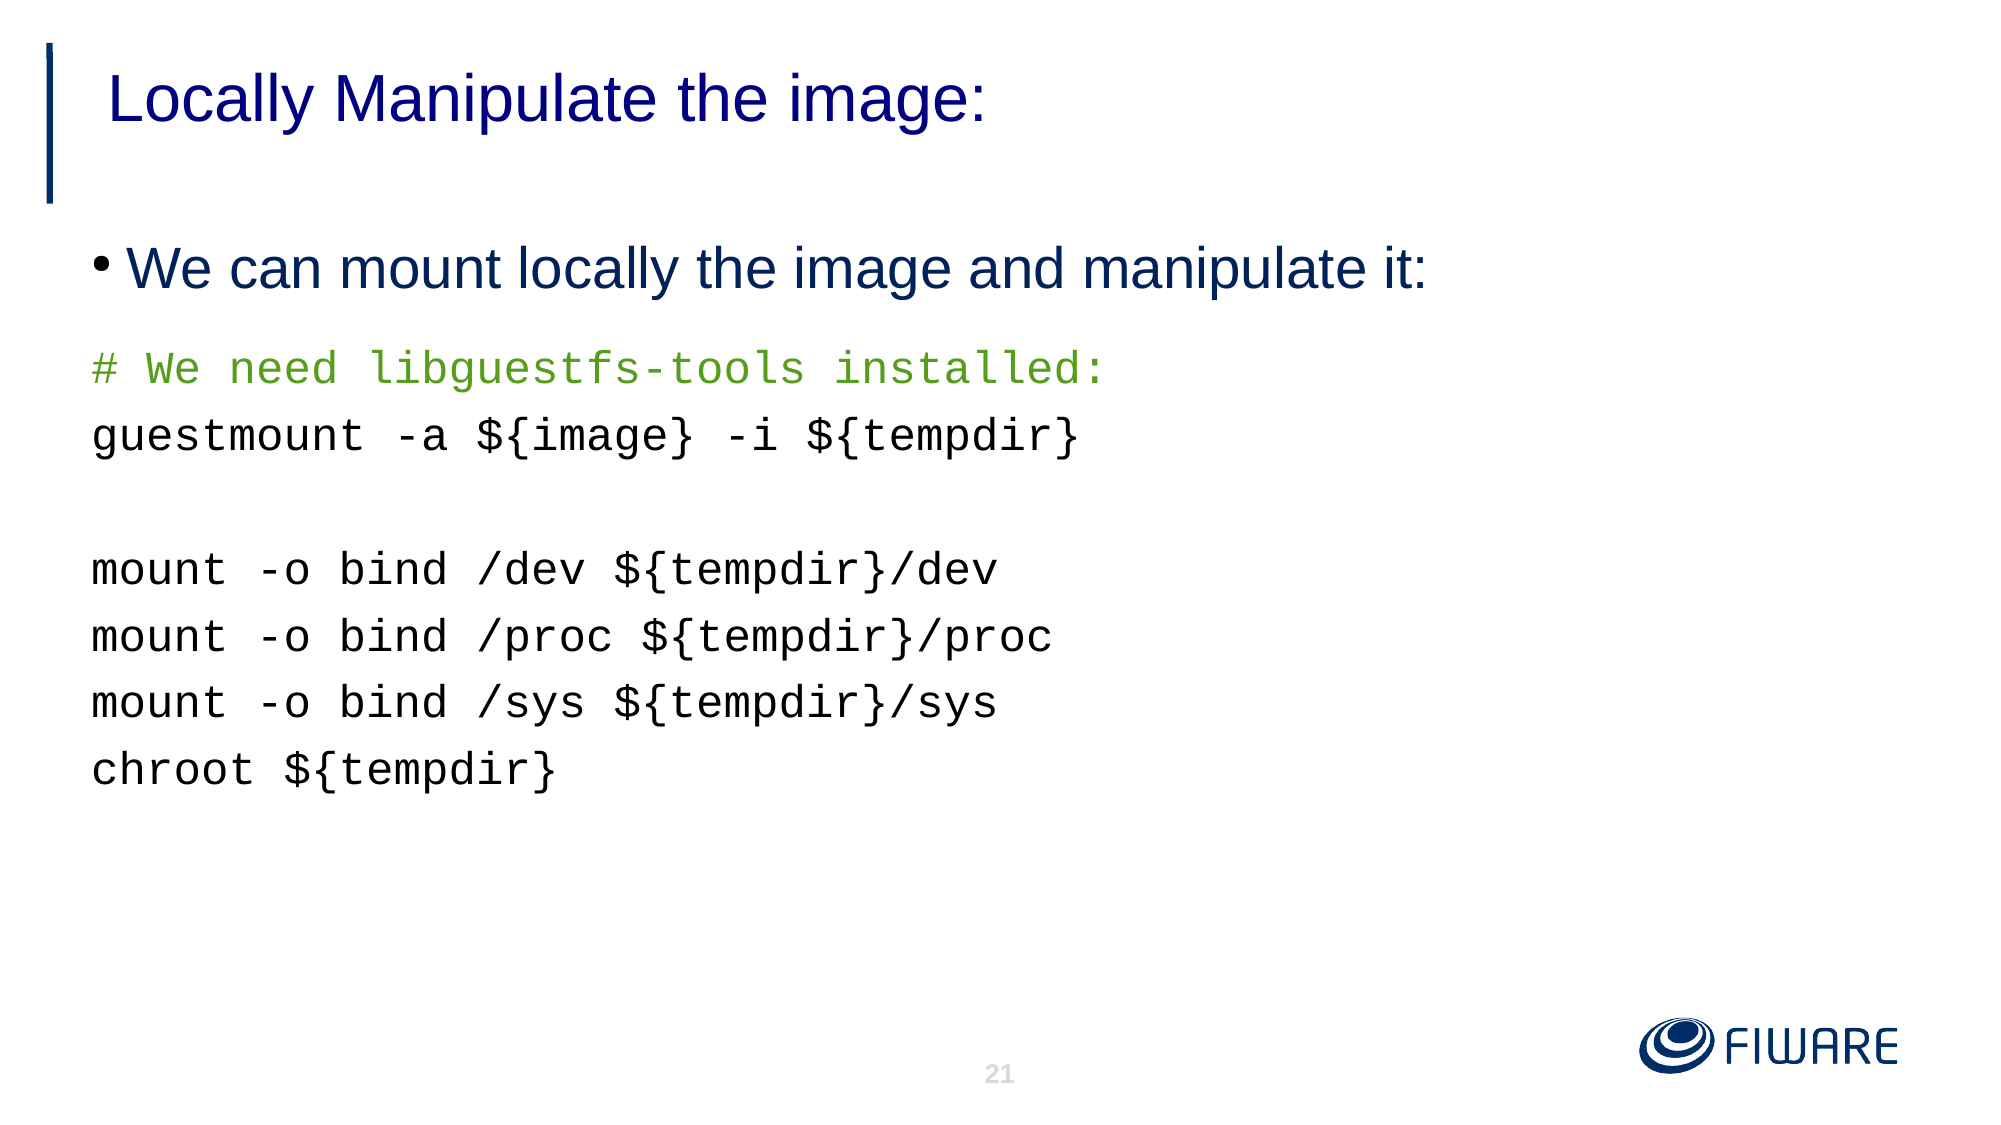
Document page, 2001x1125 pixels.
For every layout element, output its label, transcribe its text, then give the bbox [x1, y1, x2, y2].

picture [1635, 1012, 1905, 1077]
slide_number <number> [887, 1042, 1113, 1103]
text_box # We need libguestfs-tools installed: guestmount -a ${image} -i ${tempdir} mount -o bind /dev ${tempdir}/dev mount -o bind /proc ${tempdir}/proc mount -o bind /sys ${tempdir}/sys chroot ${tempdir} [76, 330, 1902, 802]
text_box We can mount locally the image and manipulate it: [76, 212, 1902, 308]
title Locally Manipulate the image: [92, 47, 1704, 142]
